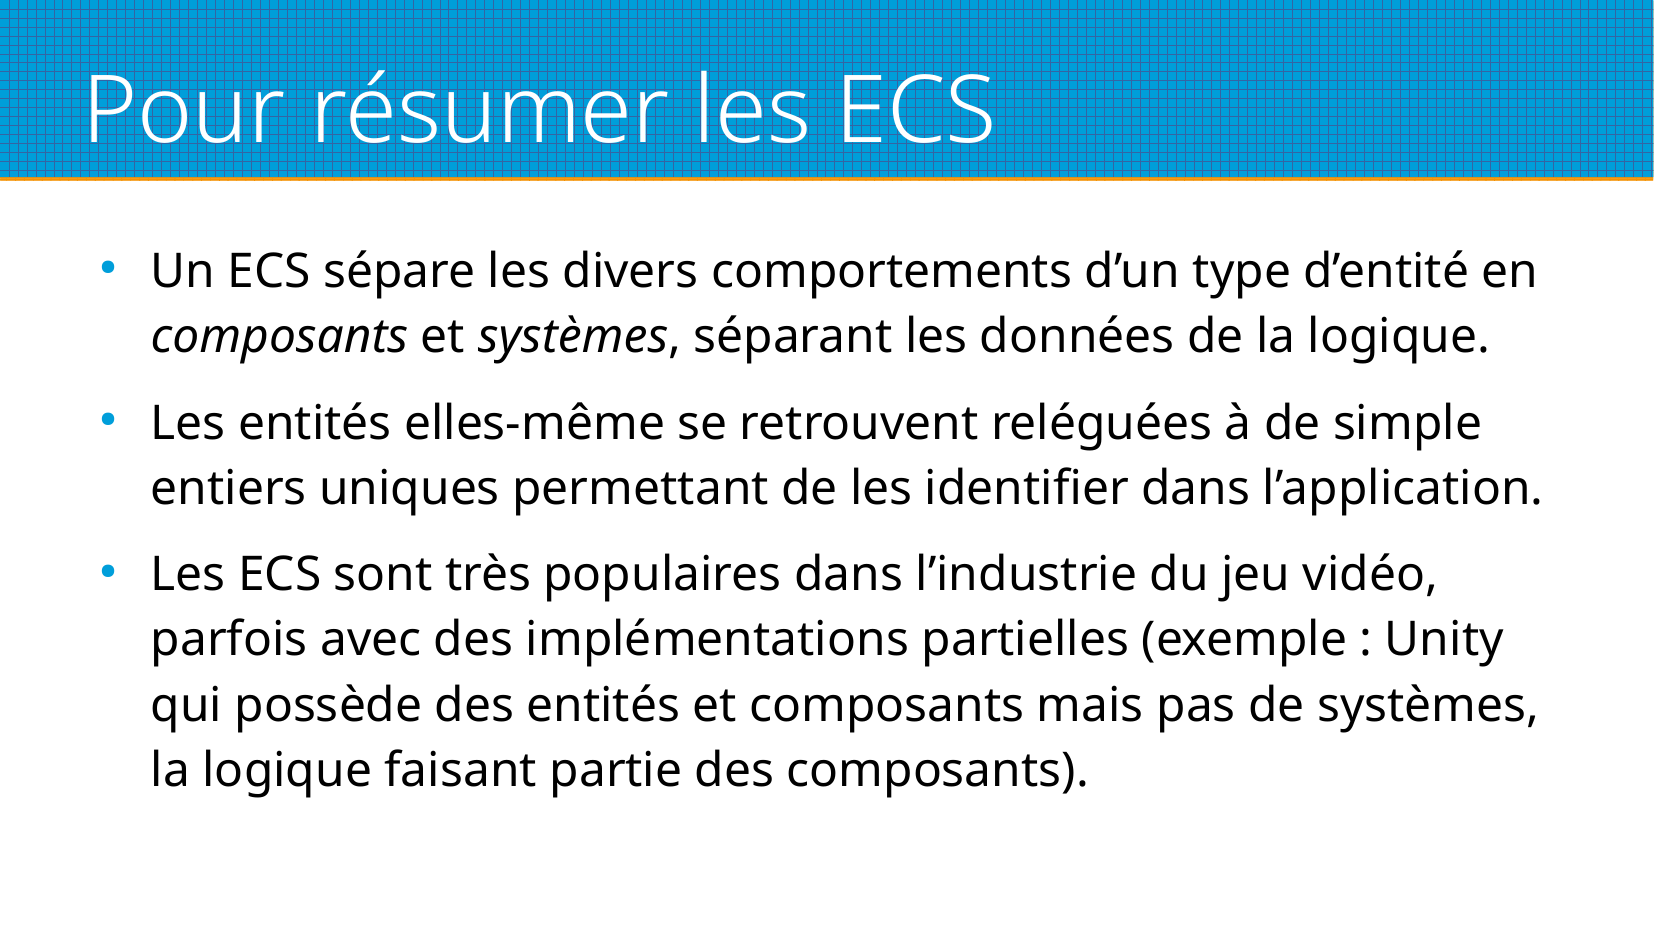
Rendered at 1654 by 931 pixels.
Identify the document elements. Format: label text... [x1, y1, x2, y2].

title Pour résumer les ECS [82, 14, 1571, 171]
list Un ECS sépare les divers comportements d’un type d’entité en composants et systèmes, séparant les données de la logique. Les entités elles-même se retrouvent reléguées à de simple entiers uniques permettant de les identifier dans l’application. Les ECS sont très populaires dans l’industrie du jeu vidéo, parfois avec des implémentations partielles (exemple : Unity qui possède des entités et composants mais pas de systèmes, la logique faisant partie des composants). [82, 236, 1563, 811]
